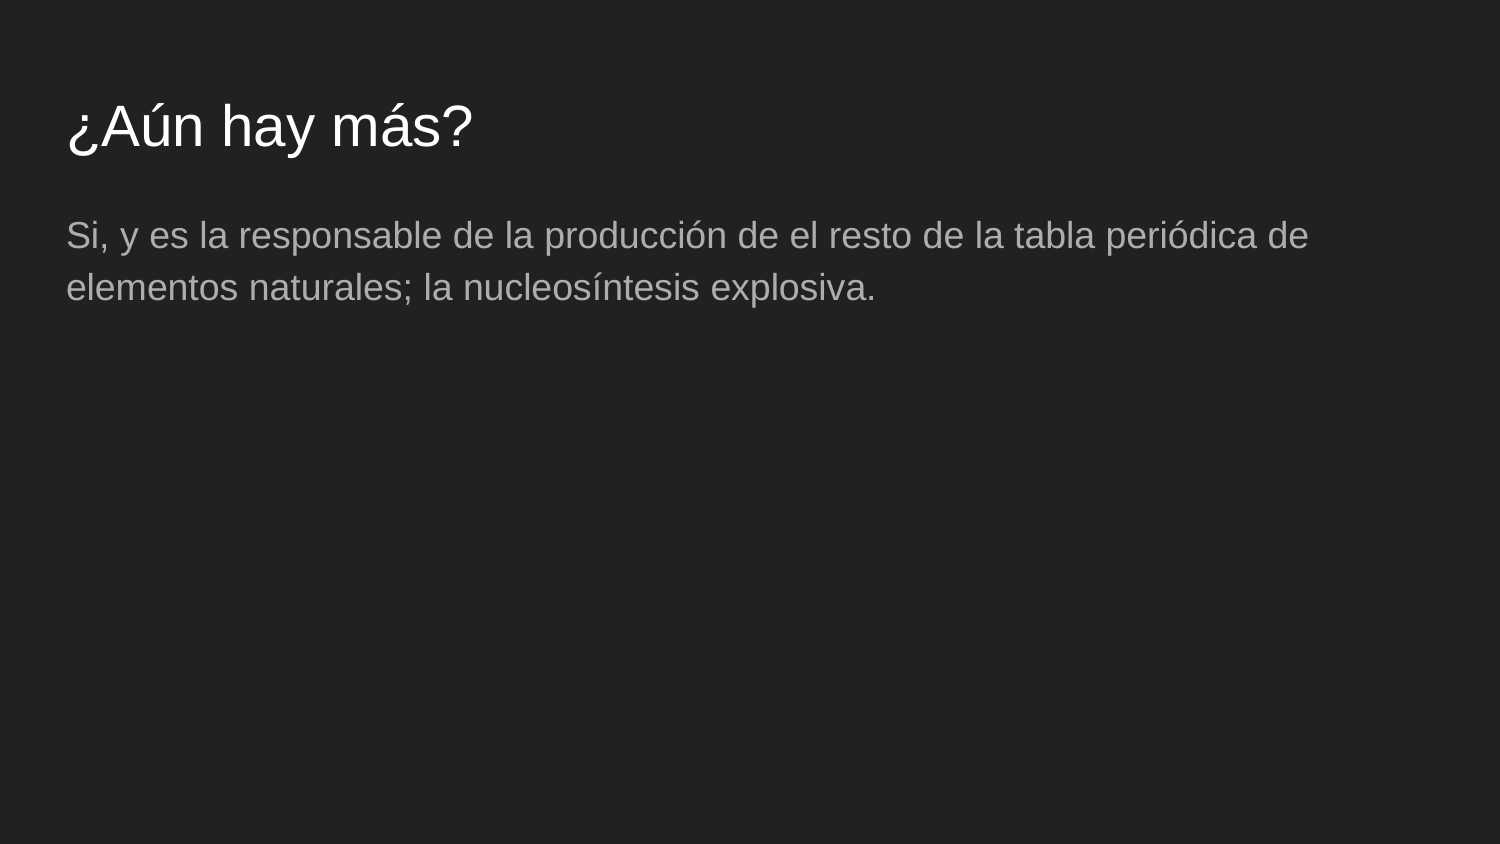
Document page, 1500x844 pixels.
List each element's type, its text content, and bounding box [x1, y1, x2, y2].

list Si, y es la responsable de la producción de el resto de la tabla periódica de elementos naturales; la nucleosíntesis explosiva. [51, 189, 1449, 750]
title ¿Aún hay más? [51, 72, 1449, 167]
